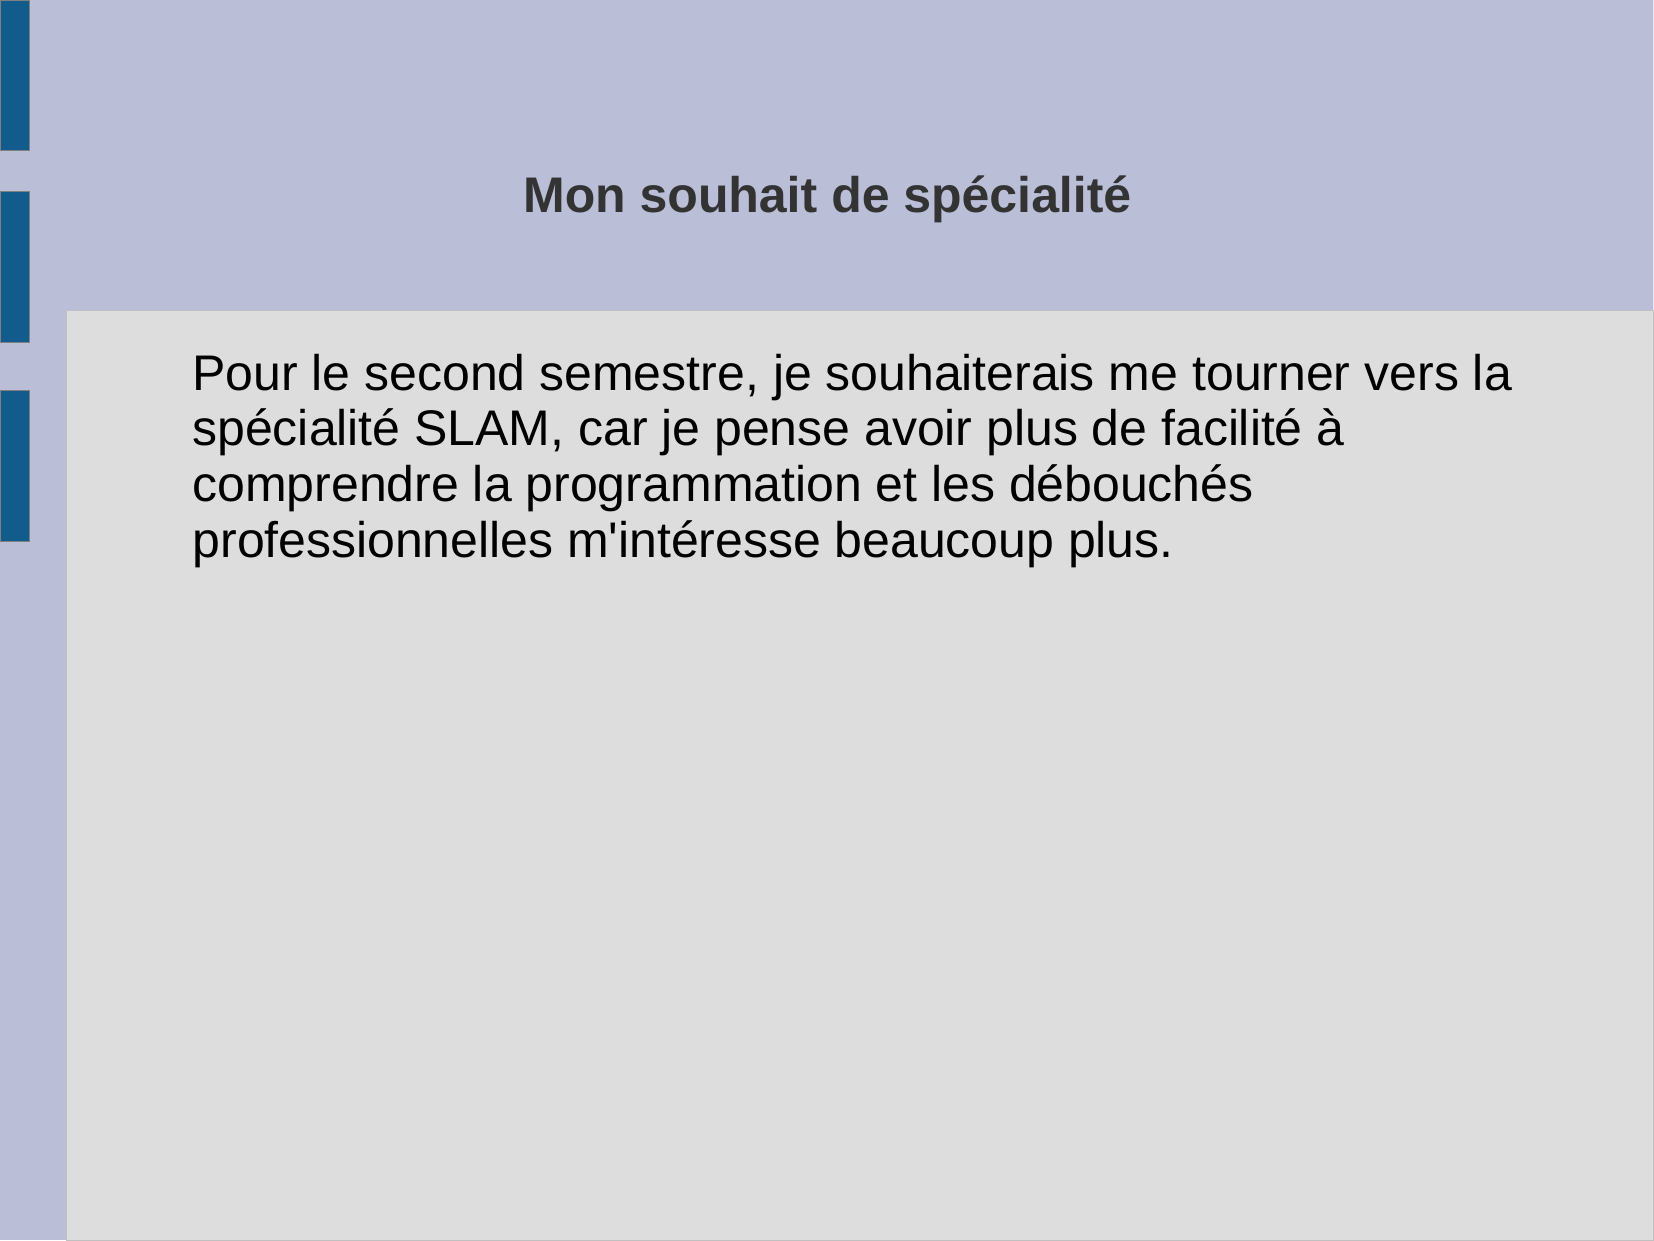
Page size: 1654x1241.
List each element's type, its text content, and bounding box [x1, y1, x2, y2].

list Pour le second semestre, je souhaiterais me tourner vers la spécialité SLAM, car je pense avoir plus de facilité à comprendre la programmation et les débouchés professionnelles m'intéresse beaucoup plus. [121, 344, 1534, 1127]
title Mon souhait de spécialité [121, 91, 1534, 299]
